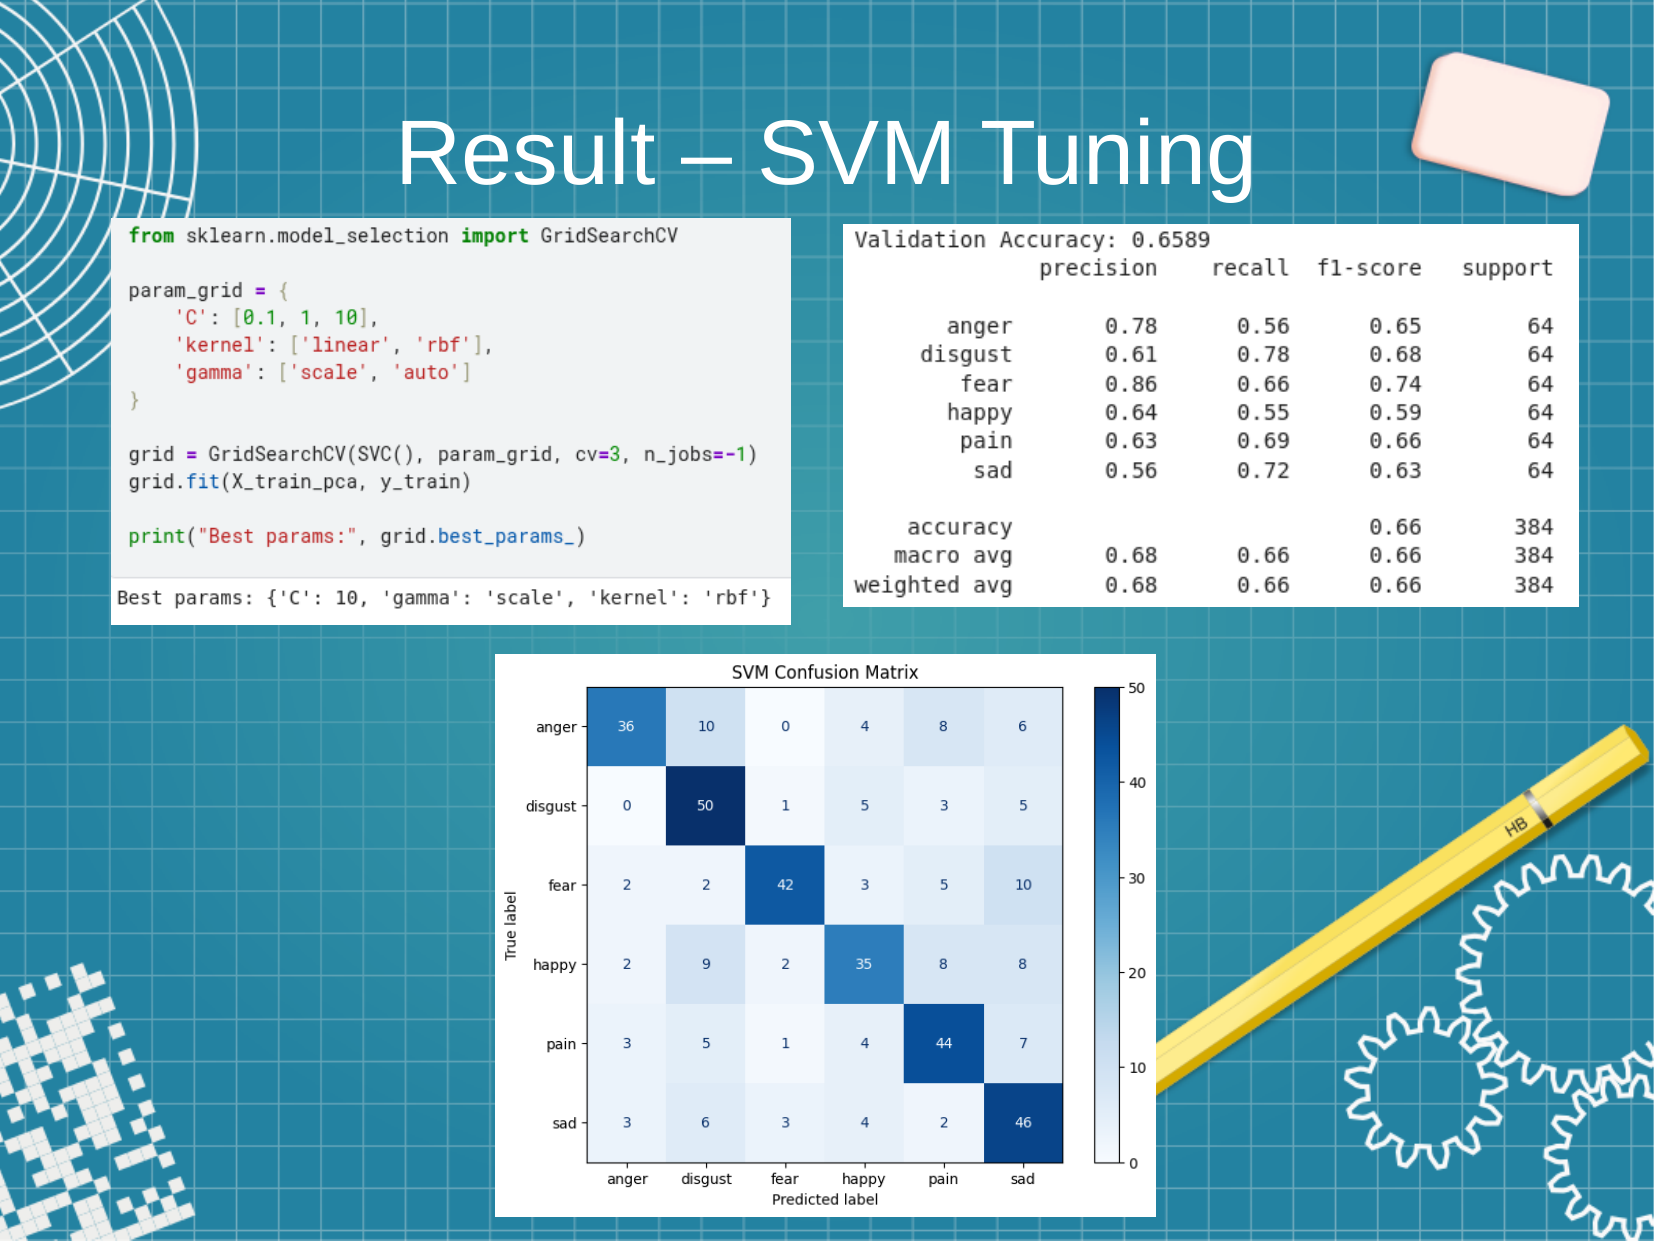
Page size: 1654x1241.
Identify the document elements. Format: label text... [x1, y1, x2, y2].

picture [0, 0, 1654, 1241]
title Result – SVM Tuning [82, 49, 1571, 257]
